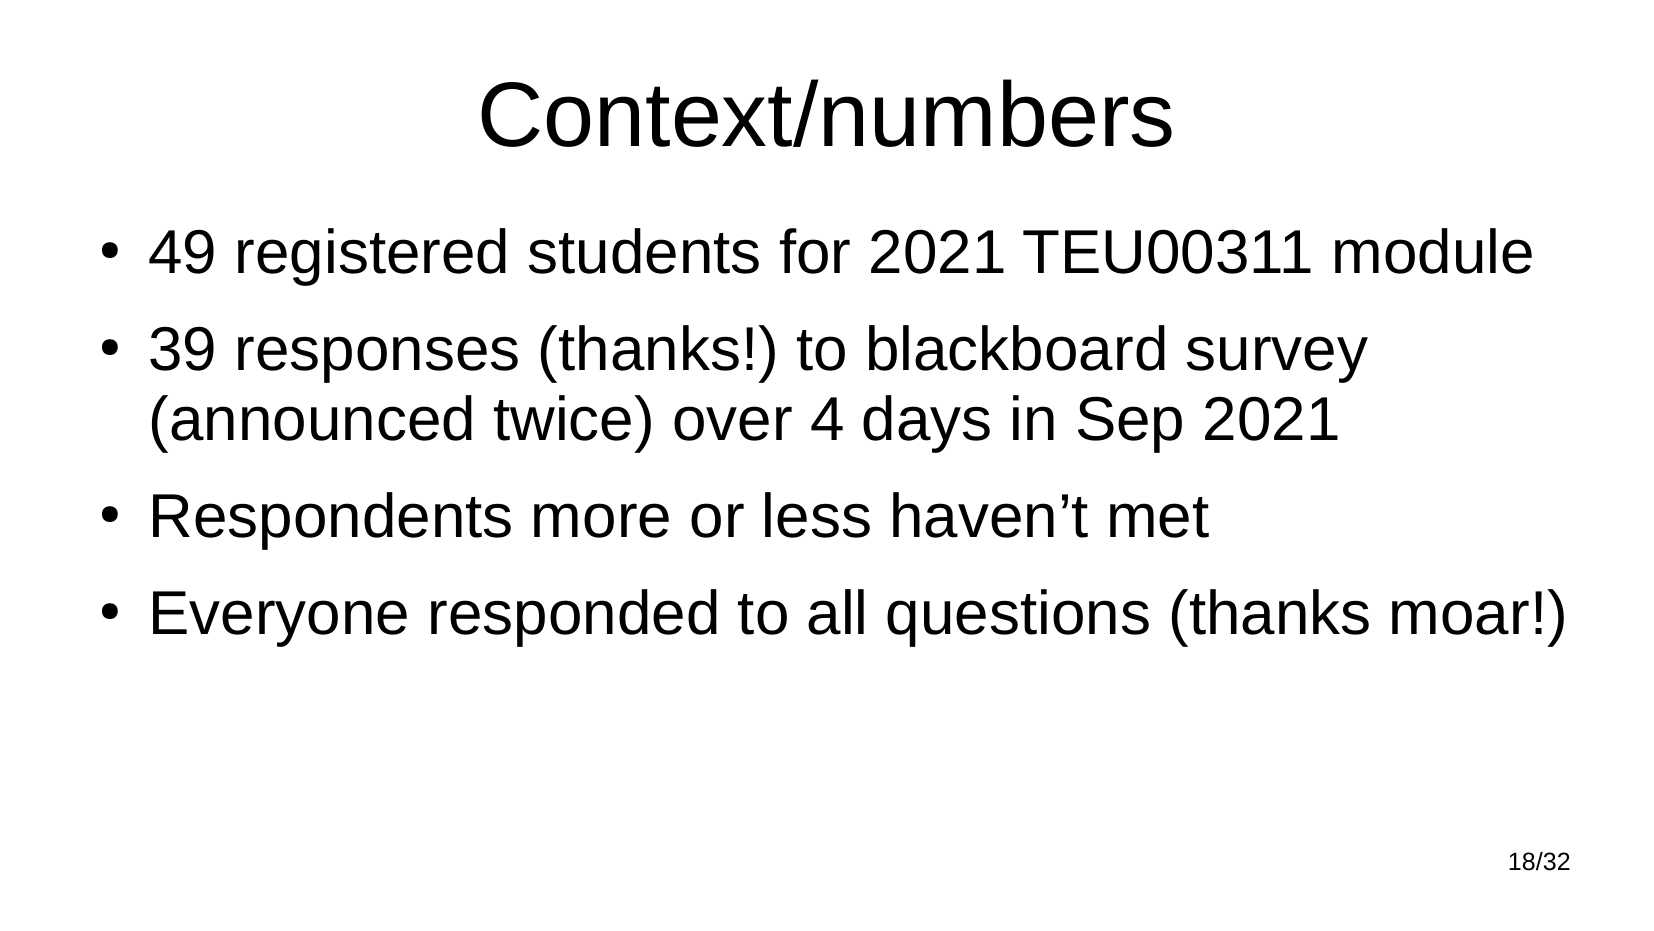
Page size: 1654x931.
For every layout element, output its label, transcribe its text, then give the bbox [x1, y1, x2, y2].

title Context/numbers [82, 37, 1571, 193]
list 49 registered students for 2021 TEU00311 module 39 responses (thanks!) to blackboard survey (announced twice) over 4 days in Sep 2021 Respondents more or less haven’t met Everyone responded to all questions (thanks moar!) [82, 217, 1571, 758]
